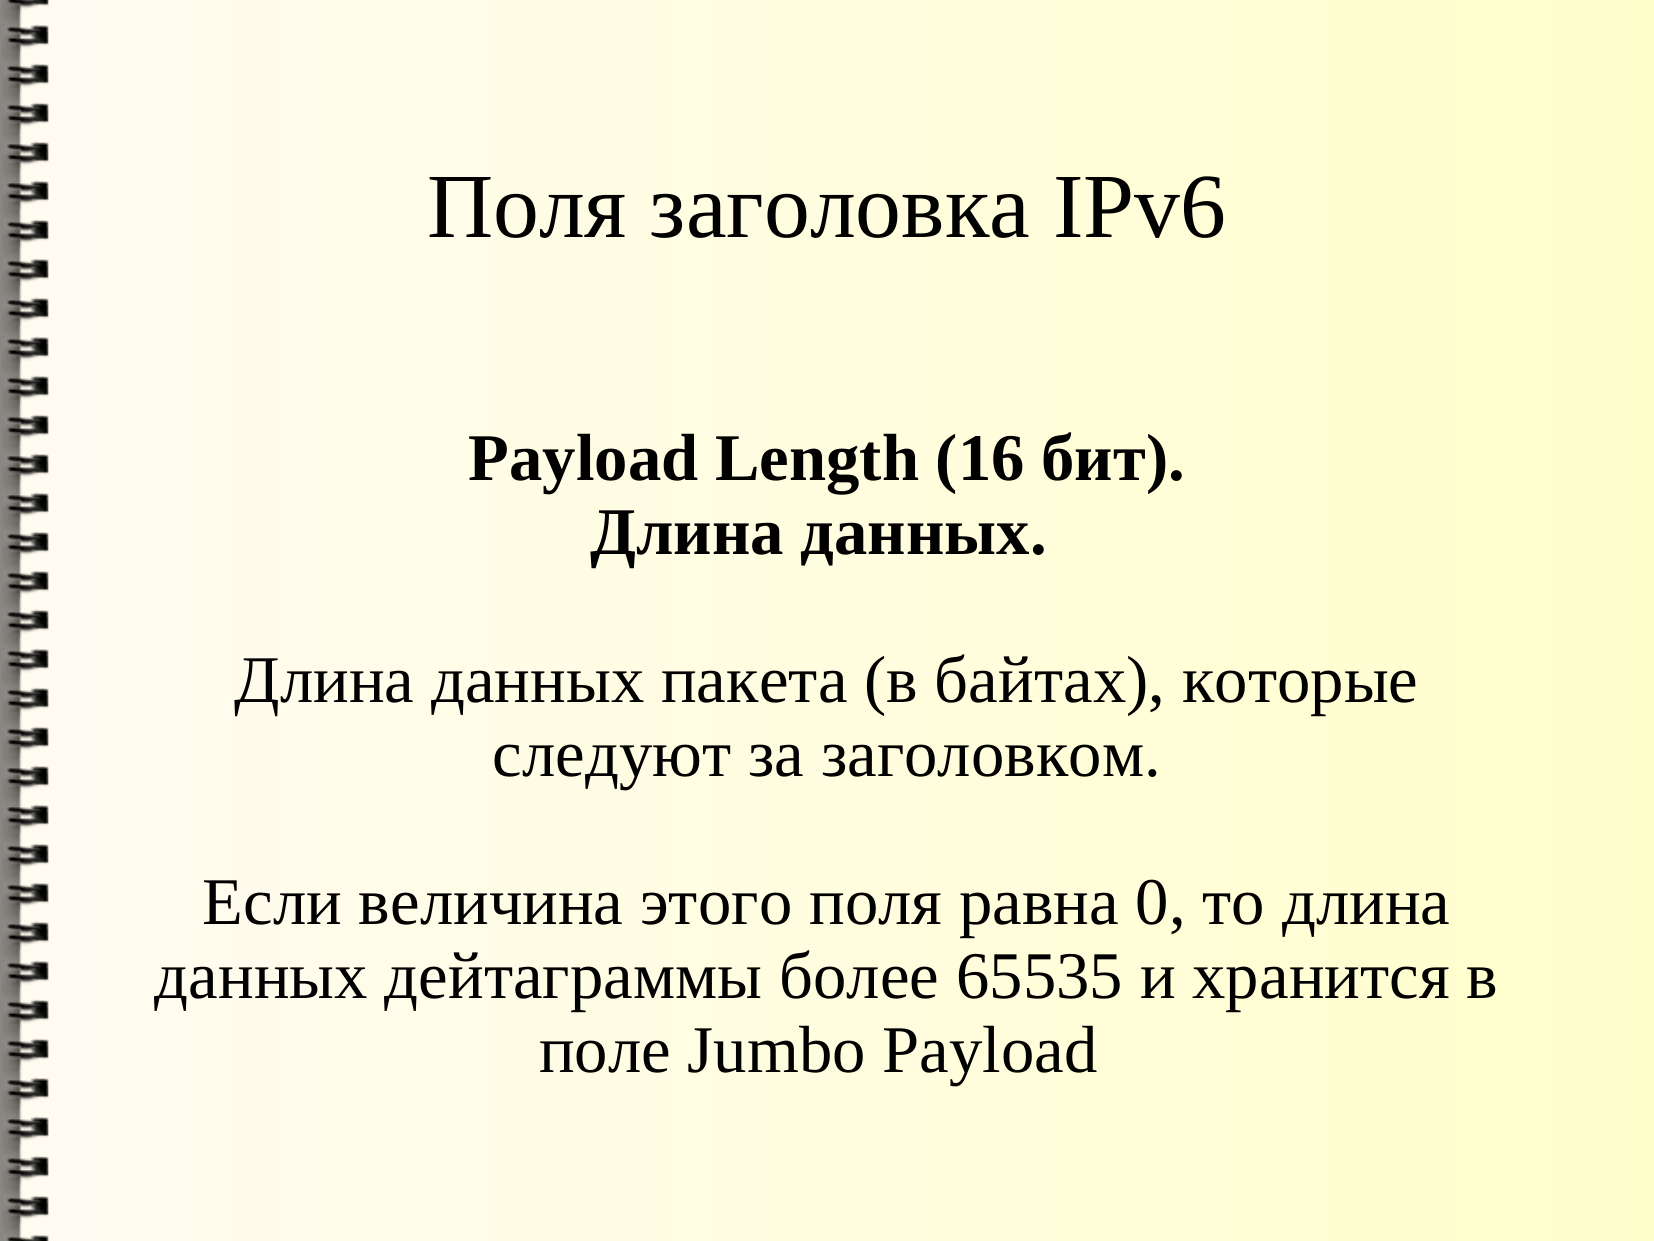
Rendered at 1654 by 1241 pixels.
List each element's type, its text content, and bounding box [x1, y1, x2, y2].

title Поля заголовка IPv6 [121, 102, 1534, 311]
subtitle Payload Length (16 бит). Длина данных. Длина данных пакета (в байтах), которые следуют за заголовком. Если величина этого поля равна 0, то длина данных дейтаграммы более 65535 и хранится в поле Jumbo Payload [121, 344, 1534, 1164]
picture [0, 0, 1654, 1241]
